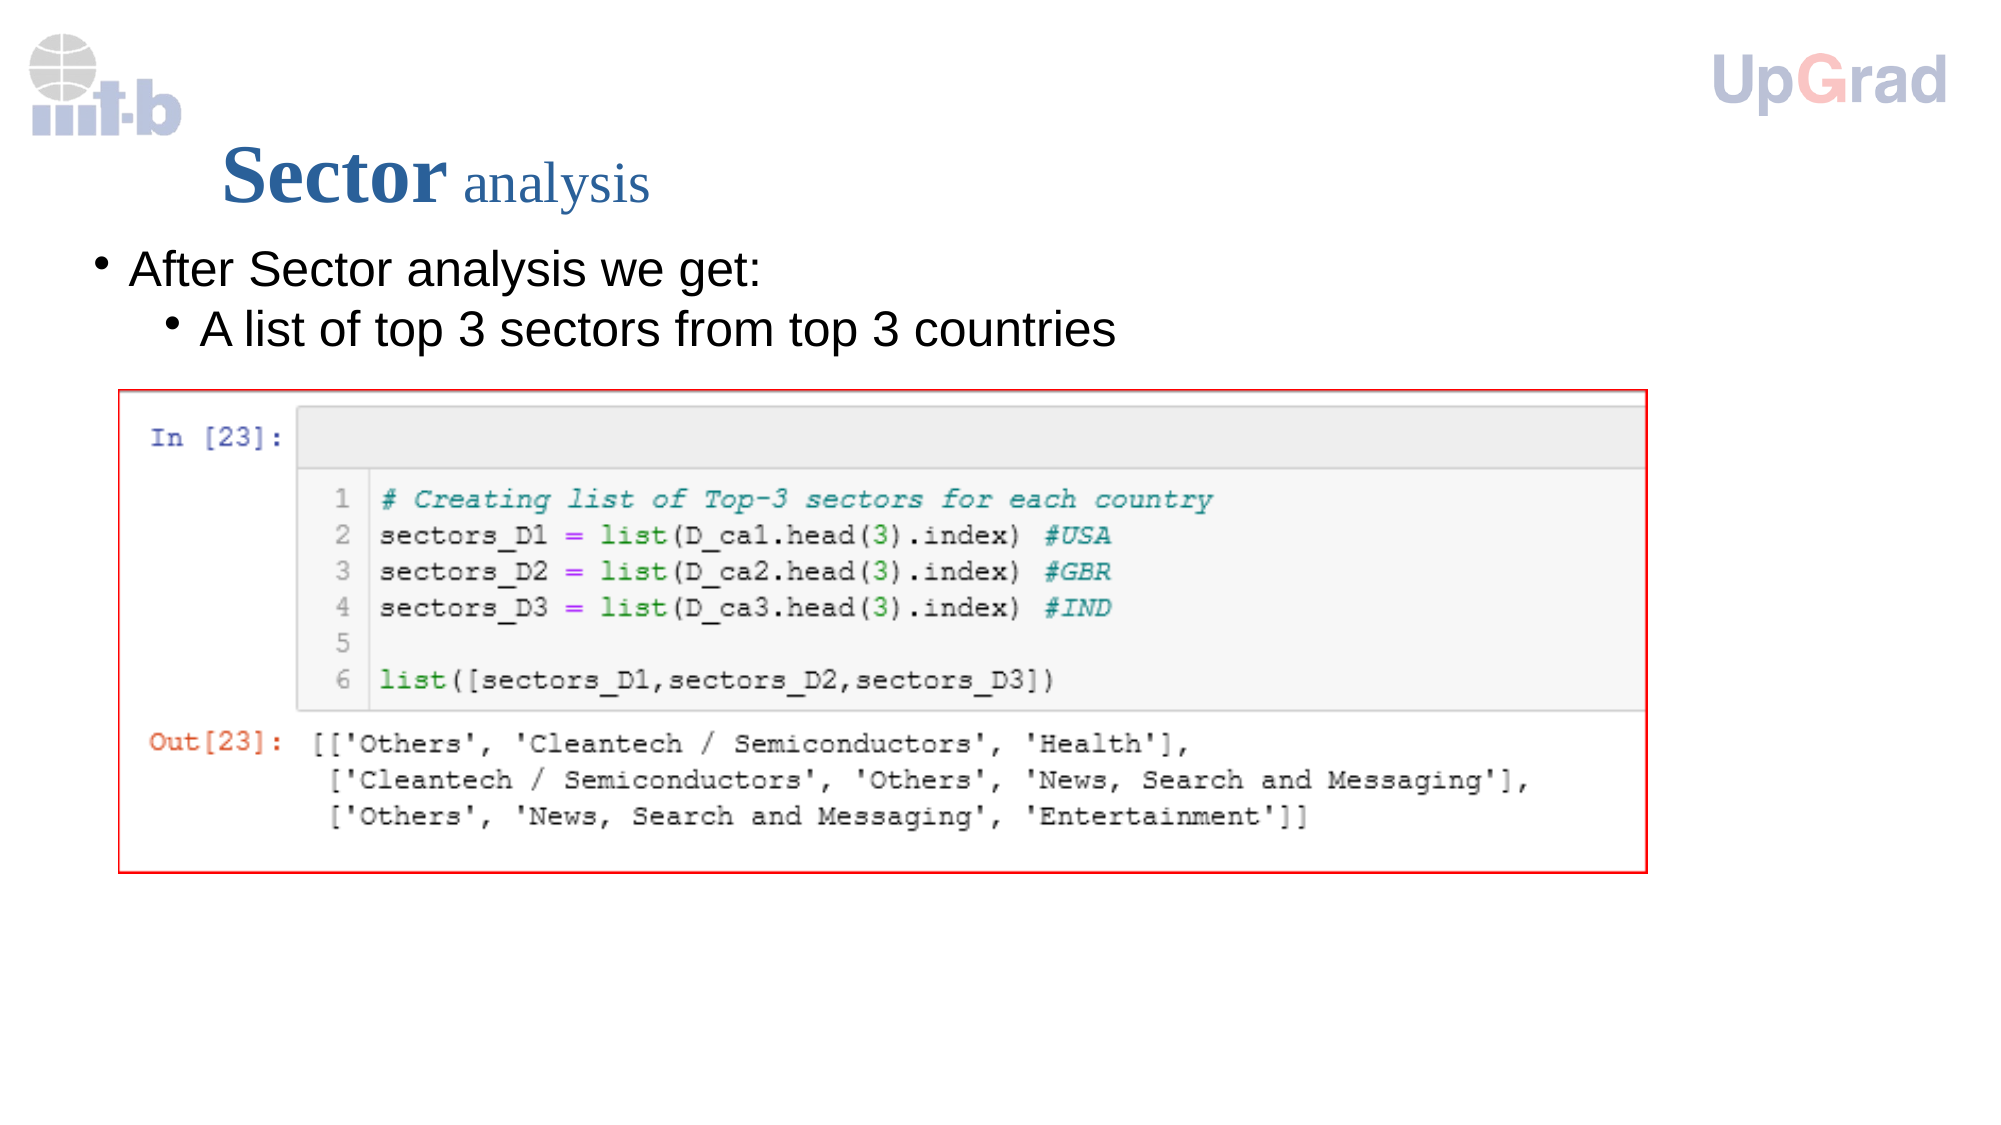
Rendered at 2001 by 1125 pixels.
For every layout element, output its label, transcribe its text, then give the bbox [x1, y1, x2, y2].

picture [118, 389, 1648, 874]
text_box After Sector analysis we get: A list of top 3 sectors from top 3 countries [93, 236, 1907, 998]
text_box Sector analysis [186, 122, 1715, 228]
